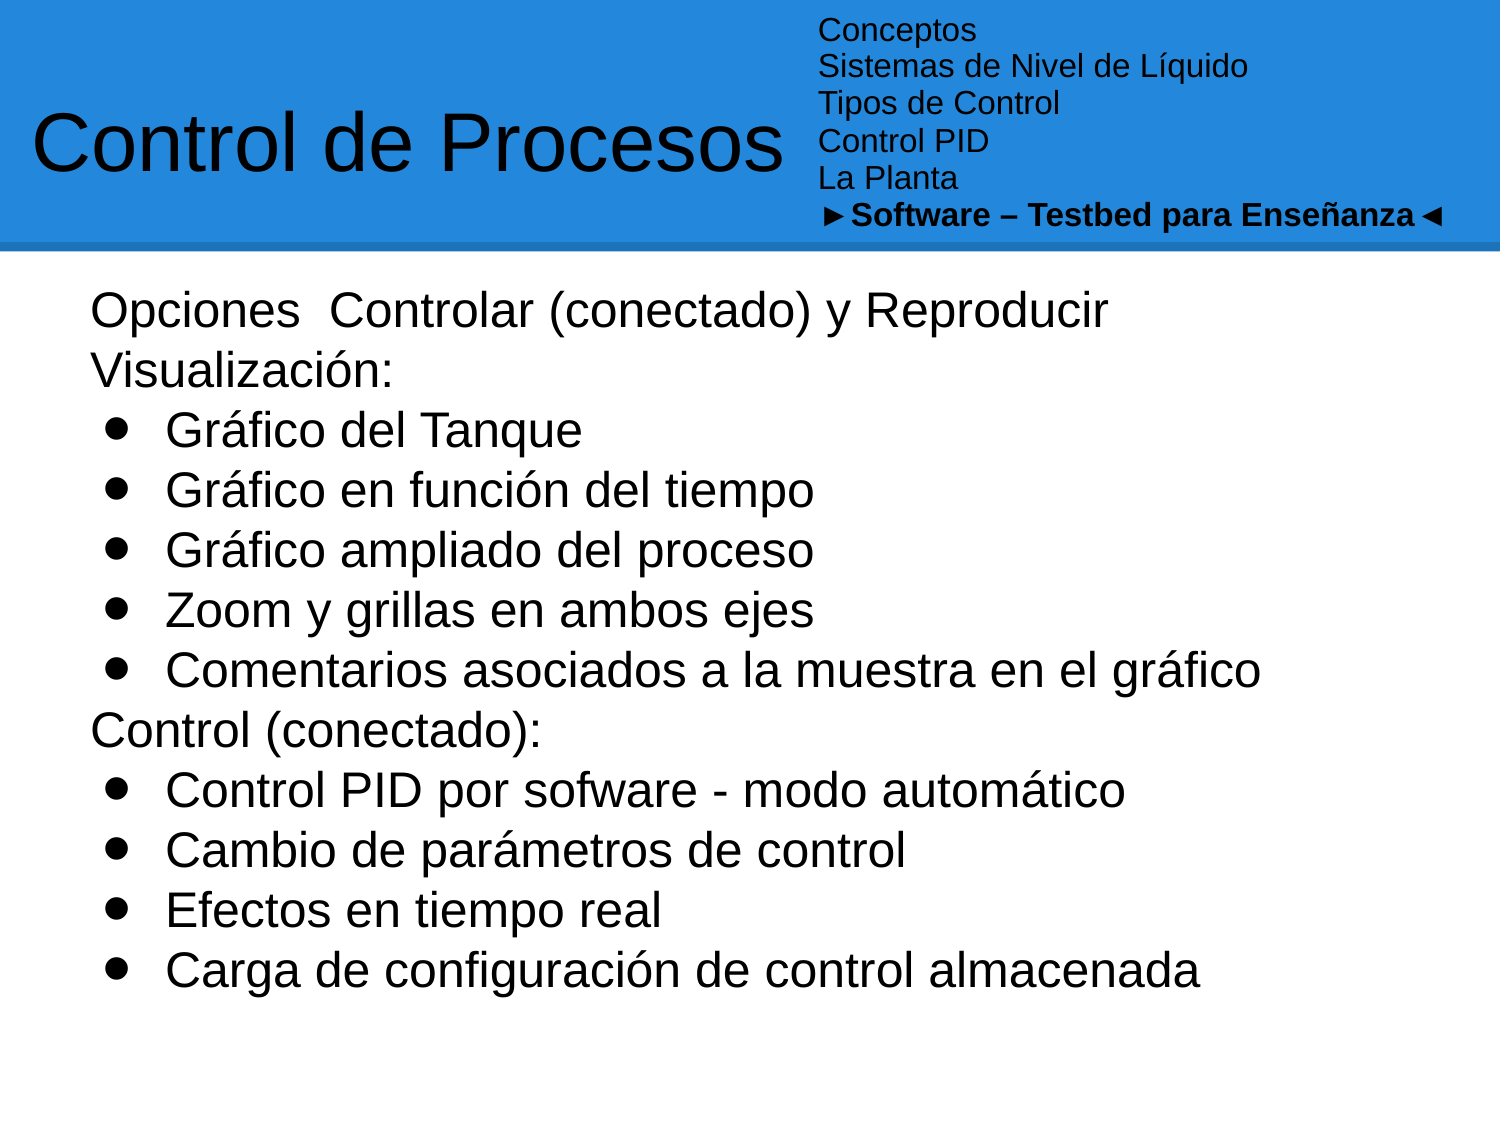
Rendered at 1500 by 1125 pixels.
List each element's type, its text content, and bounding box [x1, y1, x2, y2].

text_box Conceptos Sistemas de Nivel de Líquido Tipos de Control Control PID La Planta ►Software – Testbed para Enseñanza◄ [803, 3, 1489, 244]
list Opciones Controlar (conectado) y Reproducir Visualización: Gráfico del Tanque Gráfico en función del tiempo Gráfico ampliado del proceso Zoom y grillas en ambos ejes Comentarios asociados a la muestra en el gráfico Control (conectado): Control PID por sofware - modo automático Cambio de parámetros de control Efectos en tiempo real Carga de configuración de control almacenada [75, 262, 1425, 1036]
title Control de Procesos [15, 21, 803, 240]
